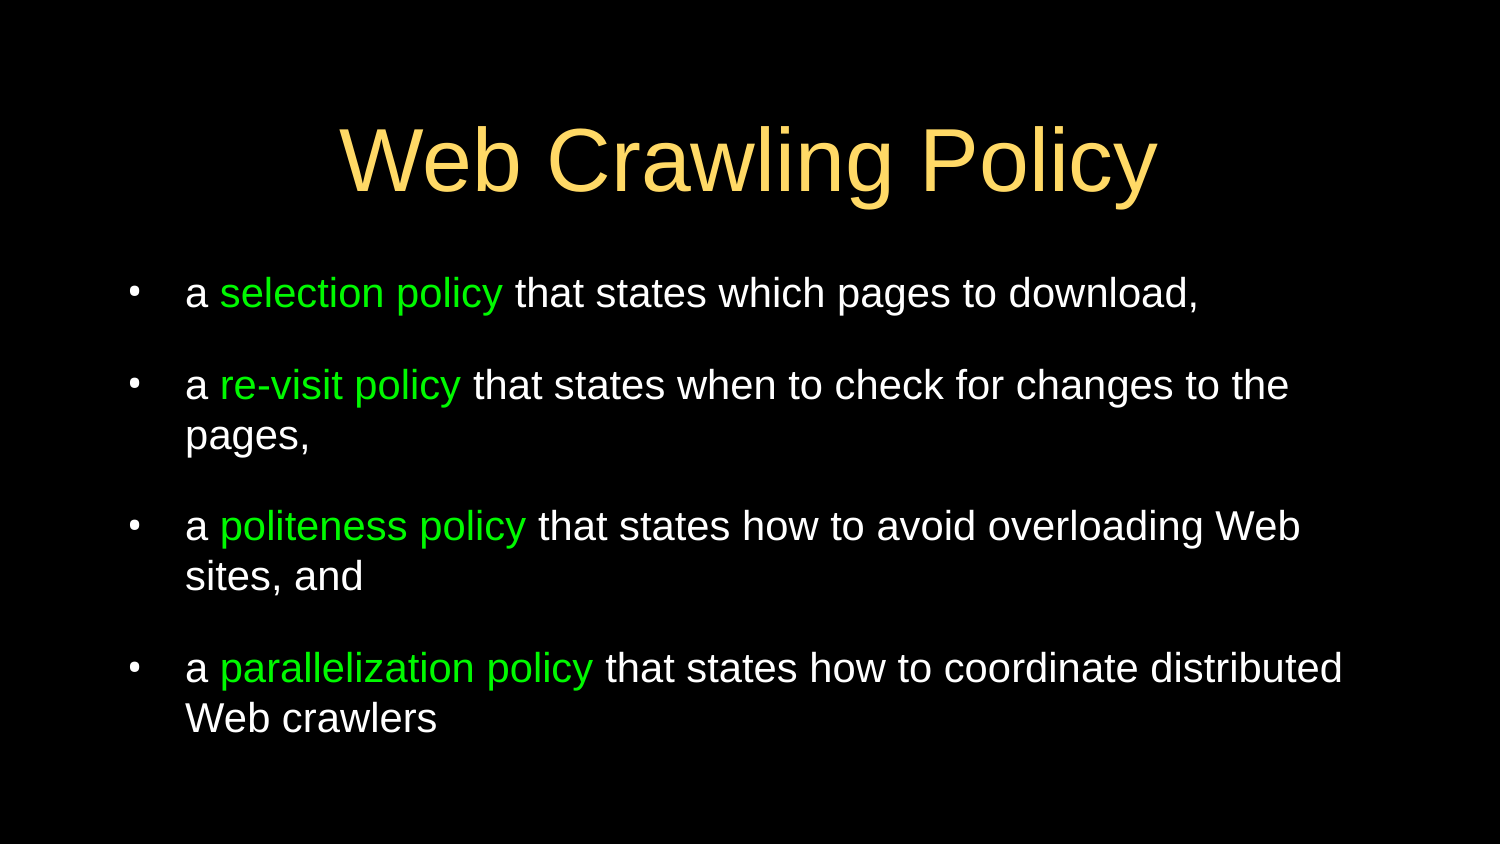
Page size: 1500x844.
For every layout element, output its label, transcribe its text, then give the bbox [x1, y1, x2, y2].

text_box a selection policy that states which pages to download, a re-visit policy that states when to check for changes to the pages, a politeness policy that states how to avoid overloading Web sites, and a parallelization policy that states how to coordinate distributed Web crawlers [106, 240, 1393, 767]
text_box Web Crawling Policy [106, 76, 1393, 235]
